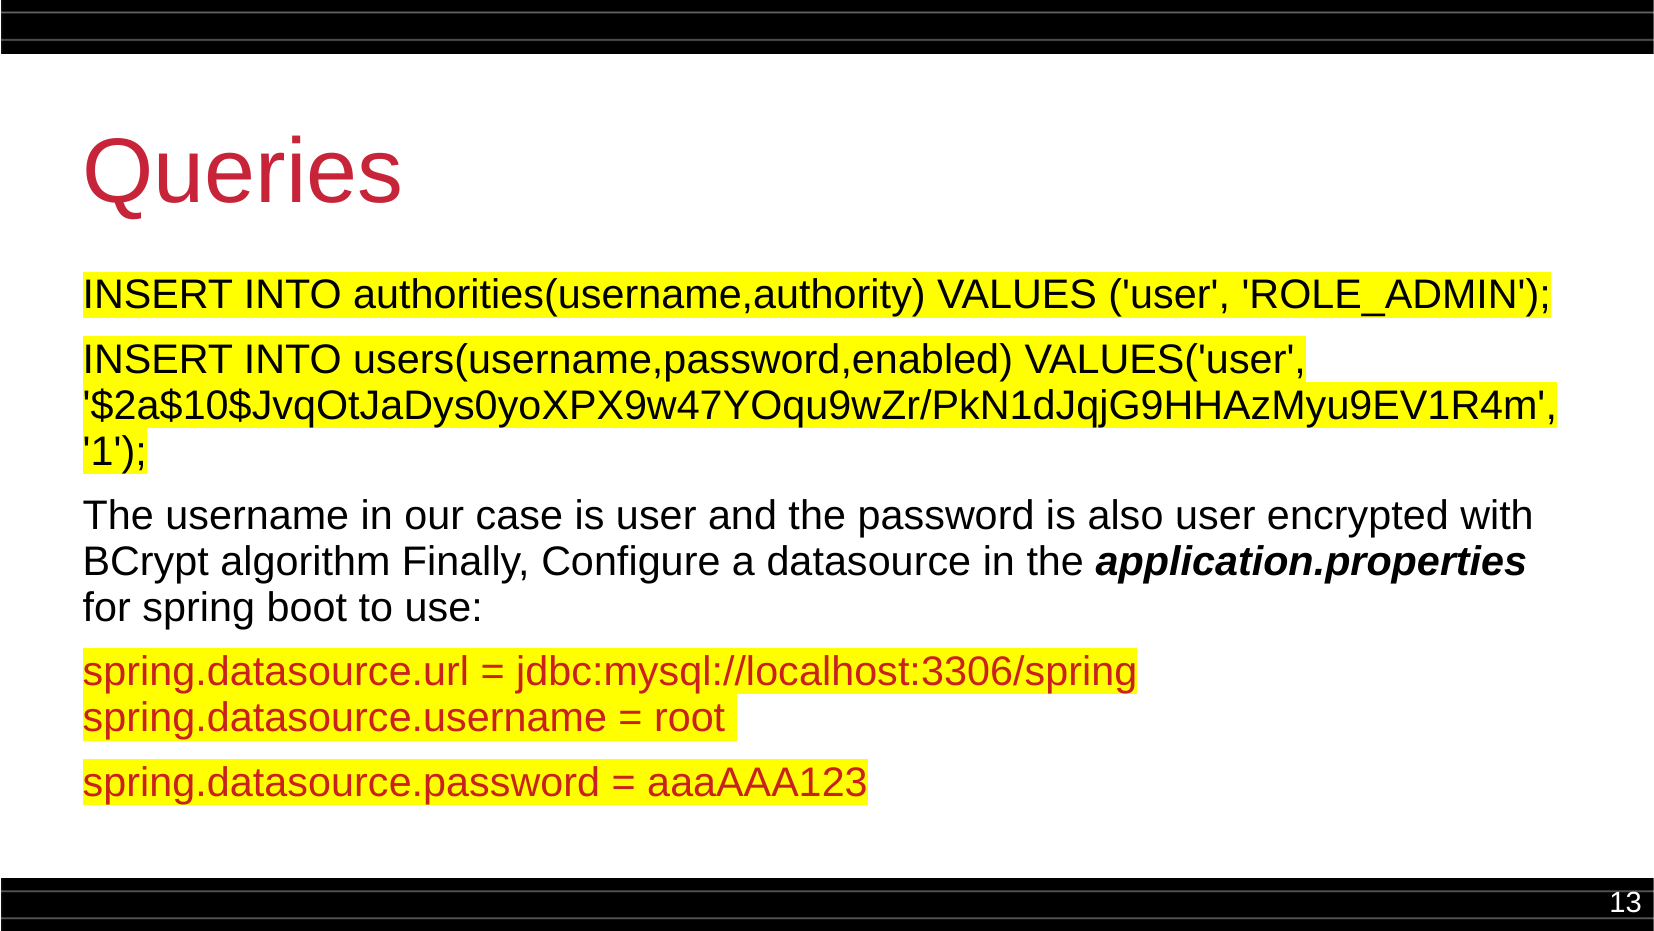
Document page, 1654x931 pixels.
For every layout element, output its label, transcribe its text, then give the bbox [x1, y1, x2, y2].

list INSERT INTO authorities(username,authority) VALUES ('user', 'ROLE_ADMIN'); INSERT INTO users(username,password,enabled) VALUES('user', '$2a$10$JvqOtJaDys0yoXPX9w47YOqu9wZr/PkN1dJqjG9HHAzMyu9EV1R4m', '1'); The username in our case is user and the password is also user encrypted with BCrypt algorithm Finally, Configure a datasource in the application.properties for spring boot to use: spring.datasource.url = jdbc:mysql://localhost:3306/spring spring.datasource.username = root spring.datasource.password = aaaAAA123 [82, 271, 1571, 851]
title Queries [82, 92, 1571, 249]
picture [1, 0, 1654, 54]
picture [1, 878, 1654, 931]
